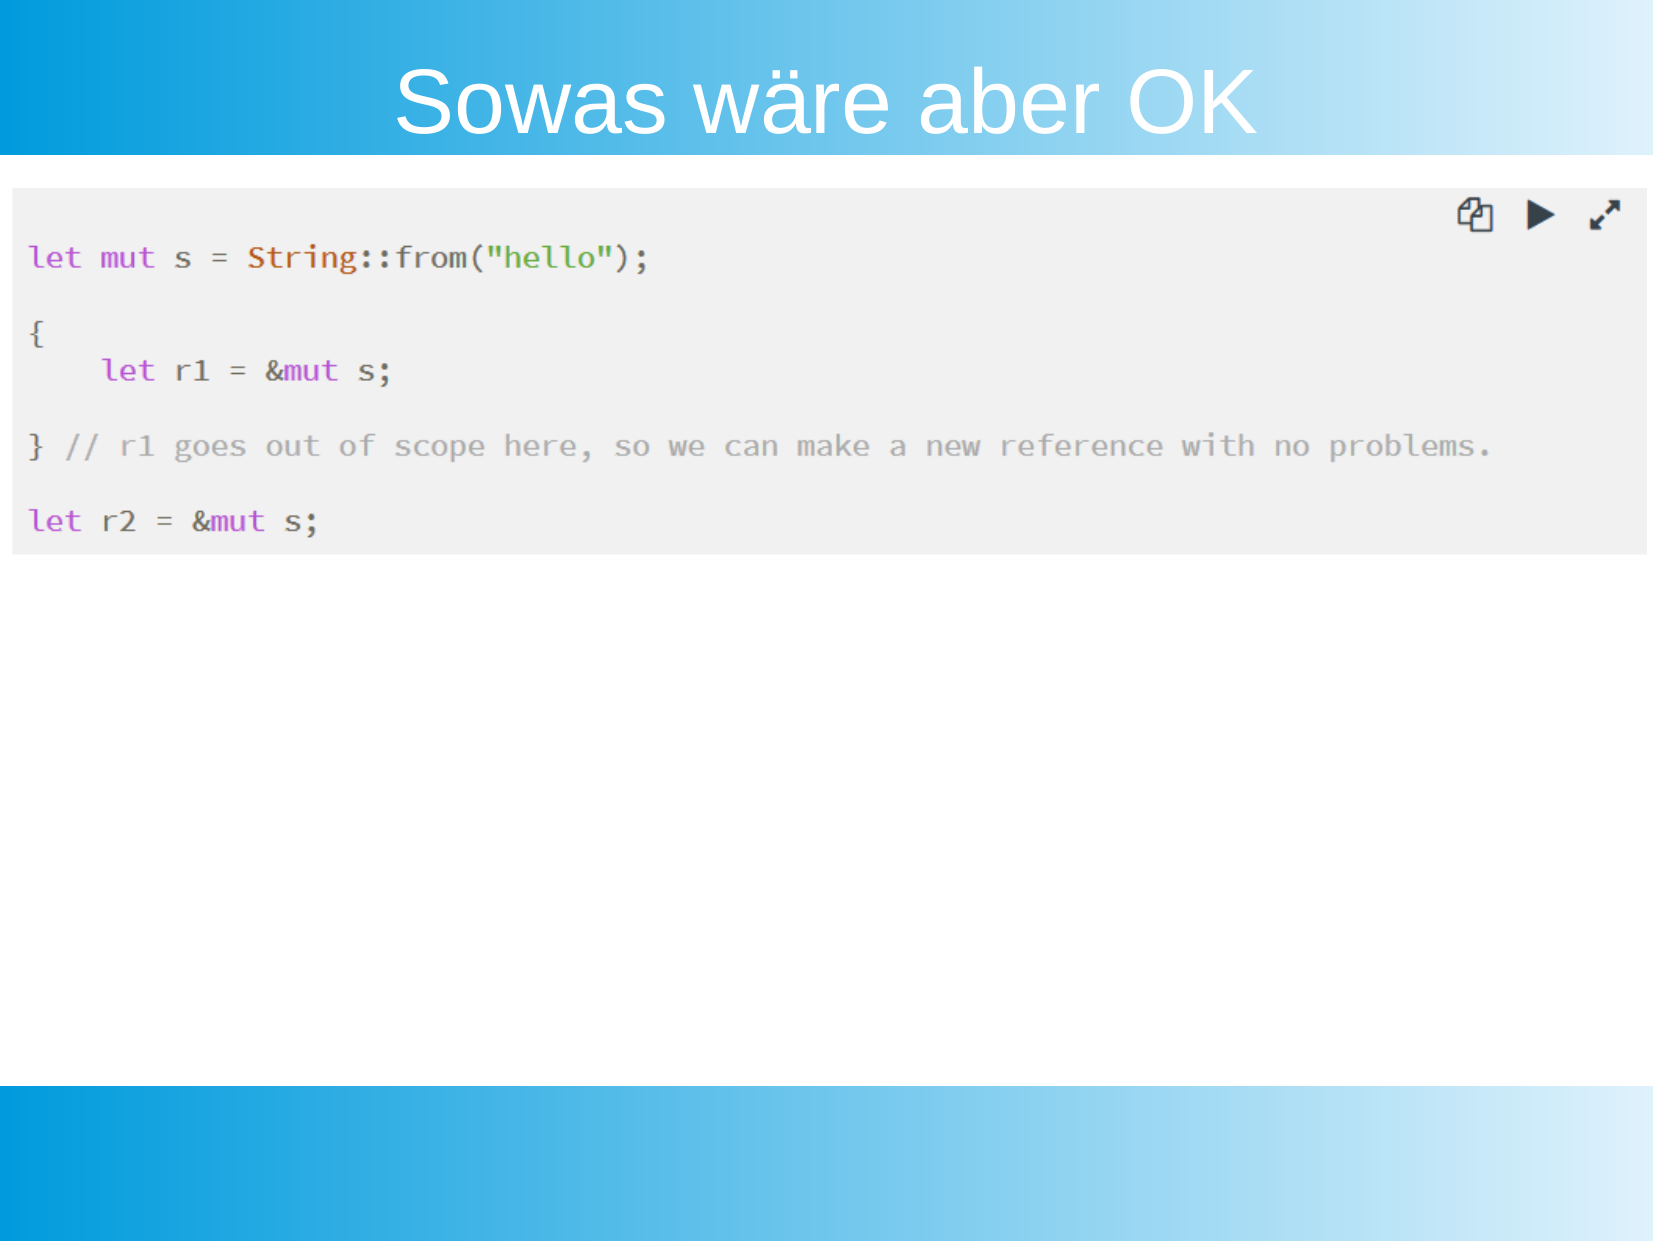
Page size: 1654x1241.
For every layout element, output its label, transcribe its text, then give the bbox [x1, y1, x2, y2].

title Sowas wäre aber OK [82, 49, 1571, 155]
picture [11, 188, 1647, 558]
